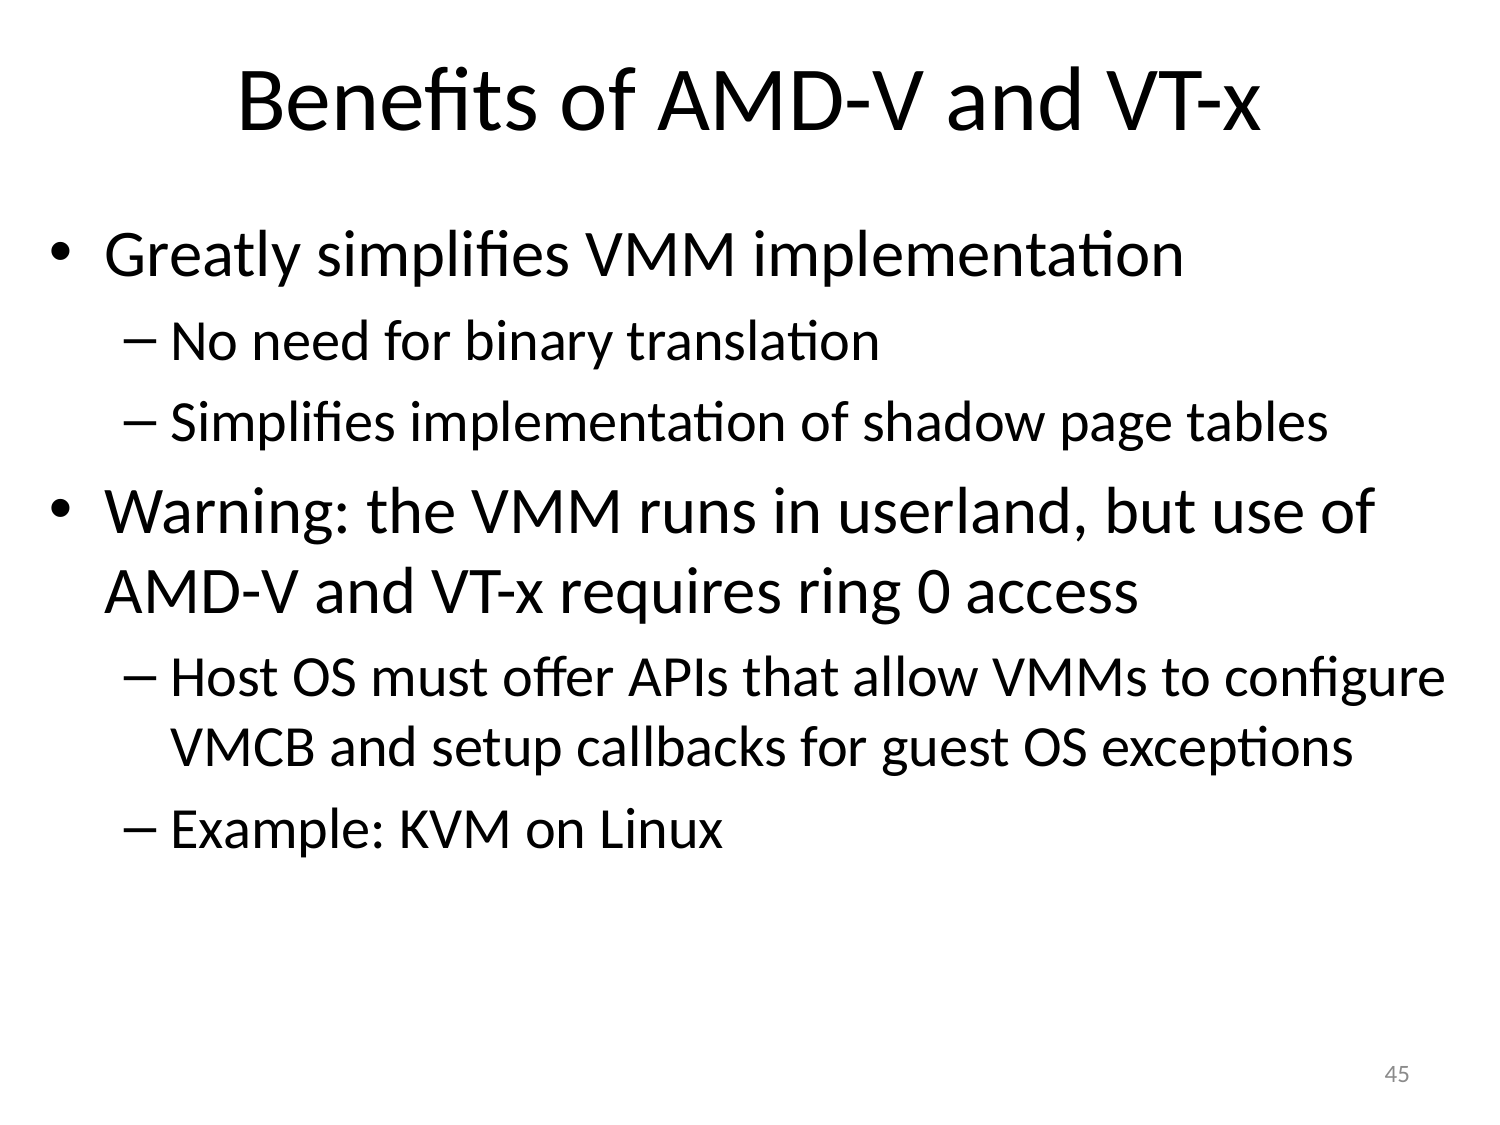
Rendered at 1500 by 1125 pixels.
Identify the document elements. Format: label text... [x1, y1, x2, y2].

list Greatly simplifies VMM implementation No need for binary translation Simplifies implementation of shadow page tables Warning: the VMM runs in userland, but use of AMD-V and VT-x requires ring 0 access Host OS must offer APIs that allow VMMs to configure VMCB and setup callbacks for guest OS exceptions Example: KVM on Linux [33, 202, 1467, 1041]
slide_number <number> [1074, 1042, 1425, 1103]
title Benefits of AMD-V and VT-x [75, 0, 1425, 188]
